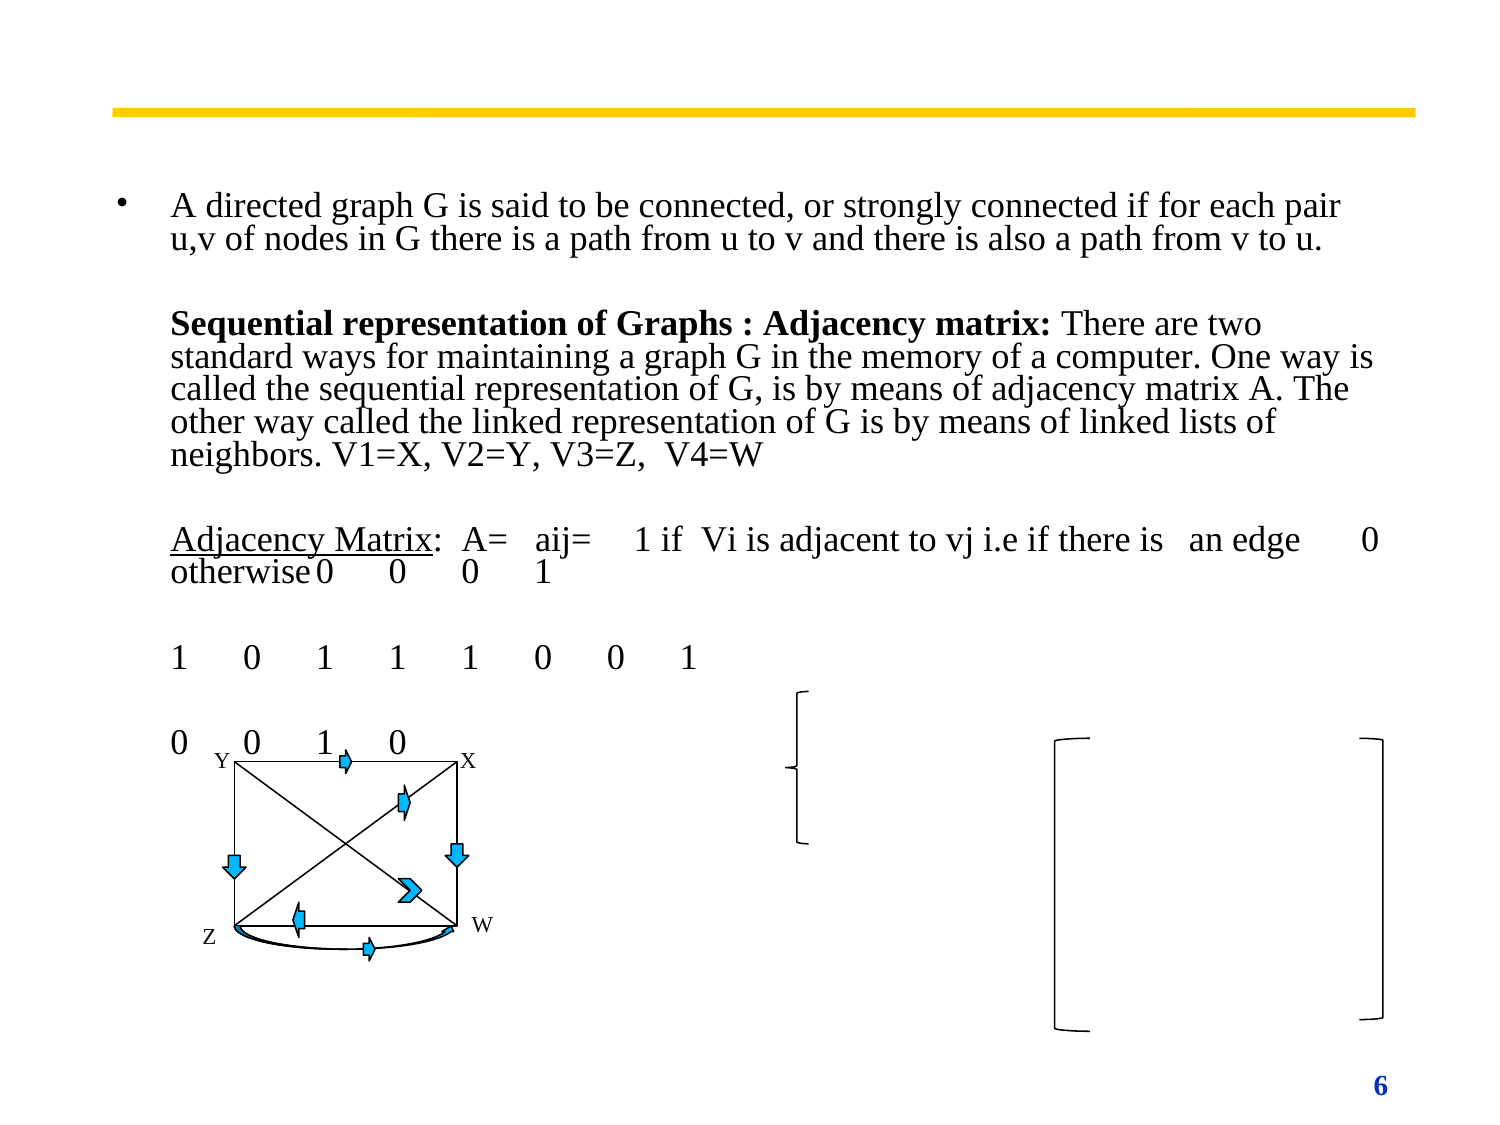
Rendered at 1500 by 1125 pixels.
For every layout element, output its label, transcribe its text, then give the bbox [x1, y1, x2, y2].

text_box [398, 878, 422, 903]
list A directed graph G is said to be connected, or strongly connected if for each pair u,v of nodes in G there is a path from u to v and there is also a path from v to u. Sequential representation of Graphs : Adjacency matrix: There are two standard ways for maintaining a graph G in the memory of a computer. One way is called the sequential representation of G, is by means of adjacency matrix A. The other way called the linked representation of G is by means of linked lists of neighbors. V1=X, V2=Y, V3=Z, V4=W Adjacency Matrix: A= aij= 1 if Vi is adjacent to vj i.e if there is an edge 0 otherwise 0 0 0 1 1 0 1 1 1 0 0 1 0 0 1 0 [105, 187, 1393, 1055]
text_box [1054, 738, 1090, 1032]
text_box Z [187, 914, 223, 957]
text_box [234, 925, 454, 961]
text_box W [456, 902, 493, 946]
text_box [292, 902, 305, 938]
text_box [398, 785, 411, 821]
text_box [339, 749, 352, 774]
text_box [1359, 738, 1383, 1020]
text_box [445, 843, 469, 868]
text_box [222, 855, 247, 879]
text_box X [445, 738, 481, 782]
text_box [785, 691, 809, 844]
text_box Y [199, 738, 235, 782]
